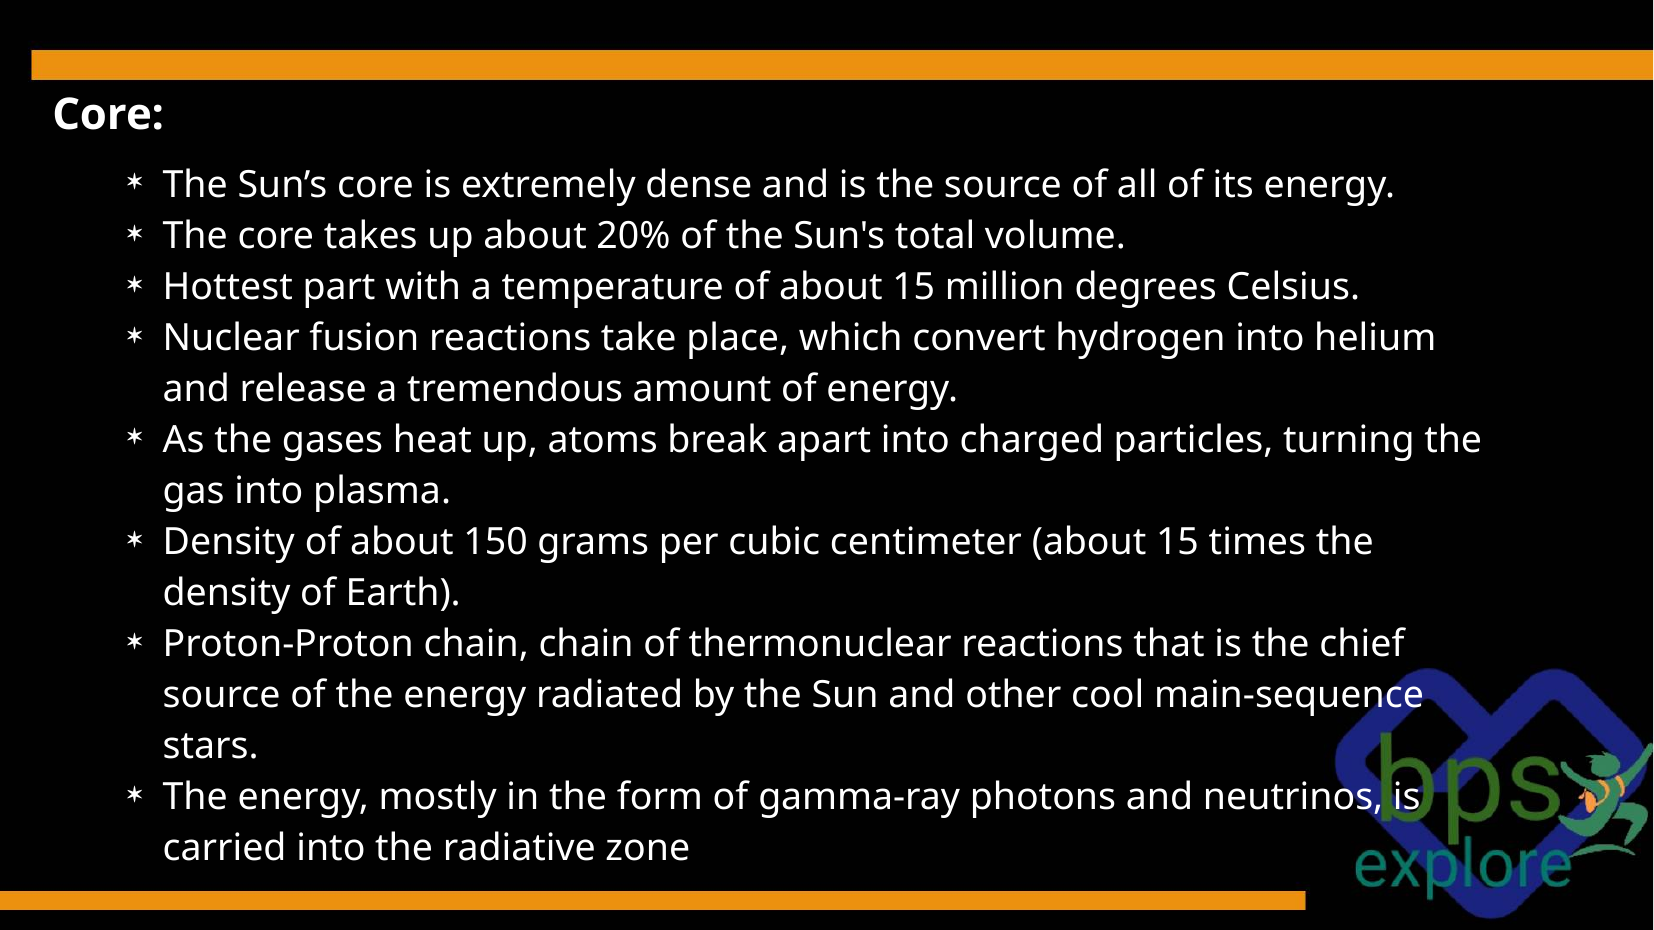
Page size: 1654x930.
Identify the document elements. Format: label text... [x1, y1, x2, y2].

picture [0, 0, 1654, 930]
text_box The Sun’s core is extremely dense and is the source of all of its energy. The core takes up about 20% of the Sun's total volume. Hottest part with a temperature of about 15 million degrees Celsius. Nuclear fusion reactions take place, which convert hydrogen into helium and release a tremendous amount of energy. As the gases heat up, atoms break apart into charged particles, turning the gas into plasma. Density of about 150 grams per cubic centimeter (about 15 times the density of Earth). Proton-Proton chain, chain of thermonuclear reactions that is the chief source of the energy radiated by the Sun and other cool main-sequence stars. The energy, mostly in the form of gamma-ray photons and neutrinos, is carried into the radiative zone [112, 150, 1501, 880]
text_box Core: [37, 75, 376, 188]
